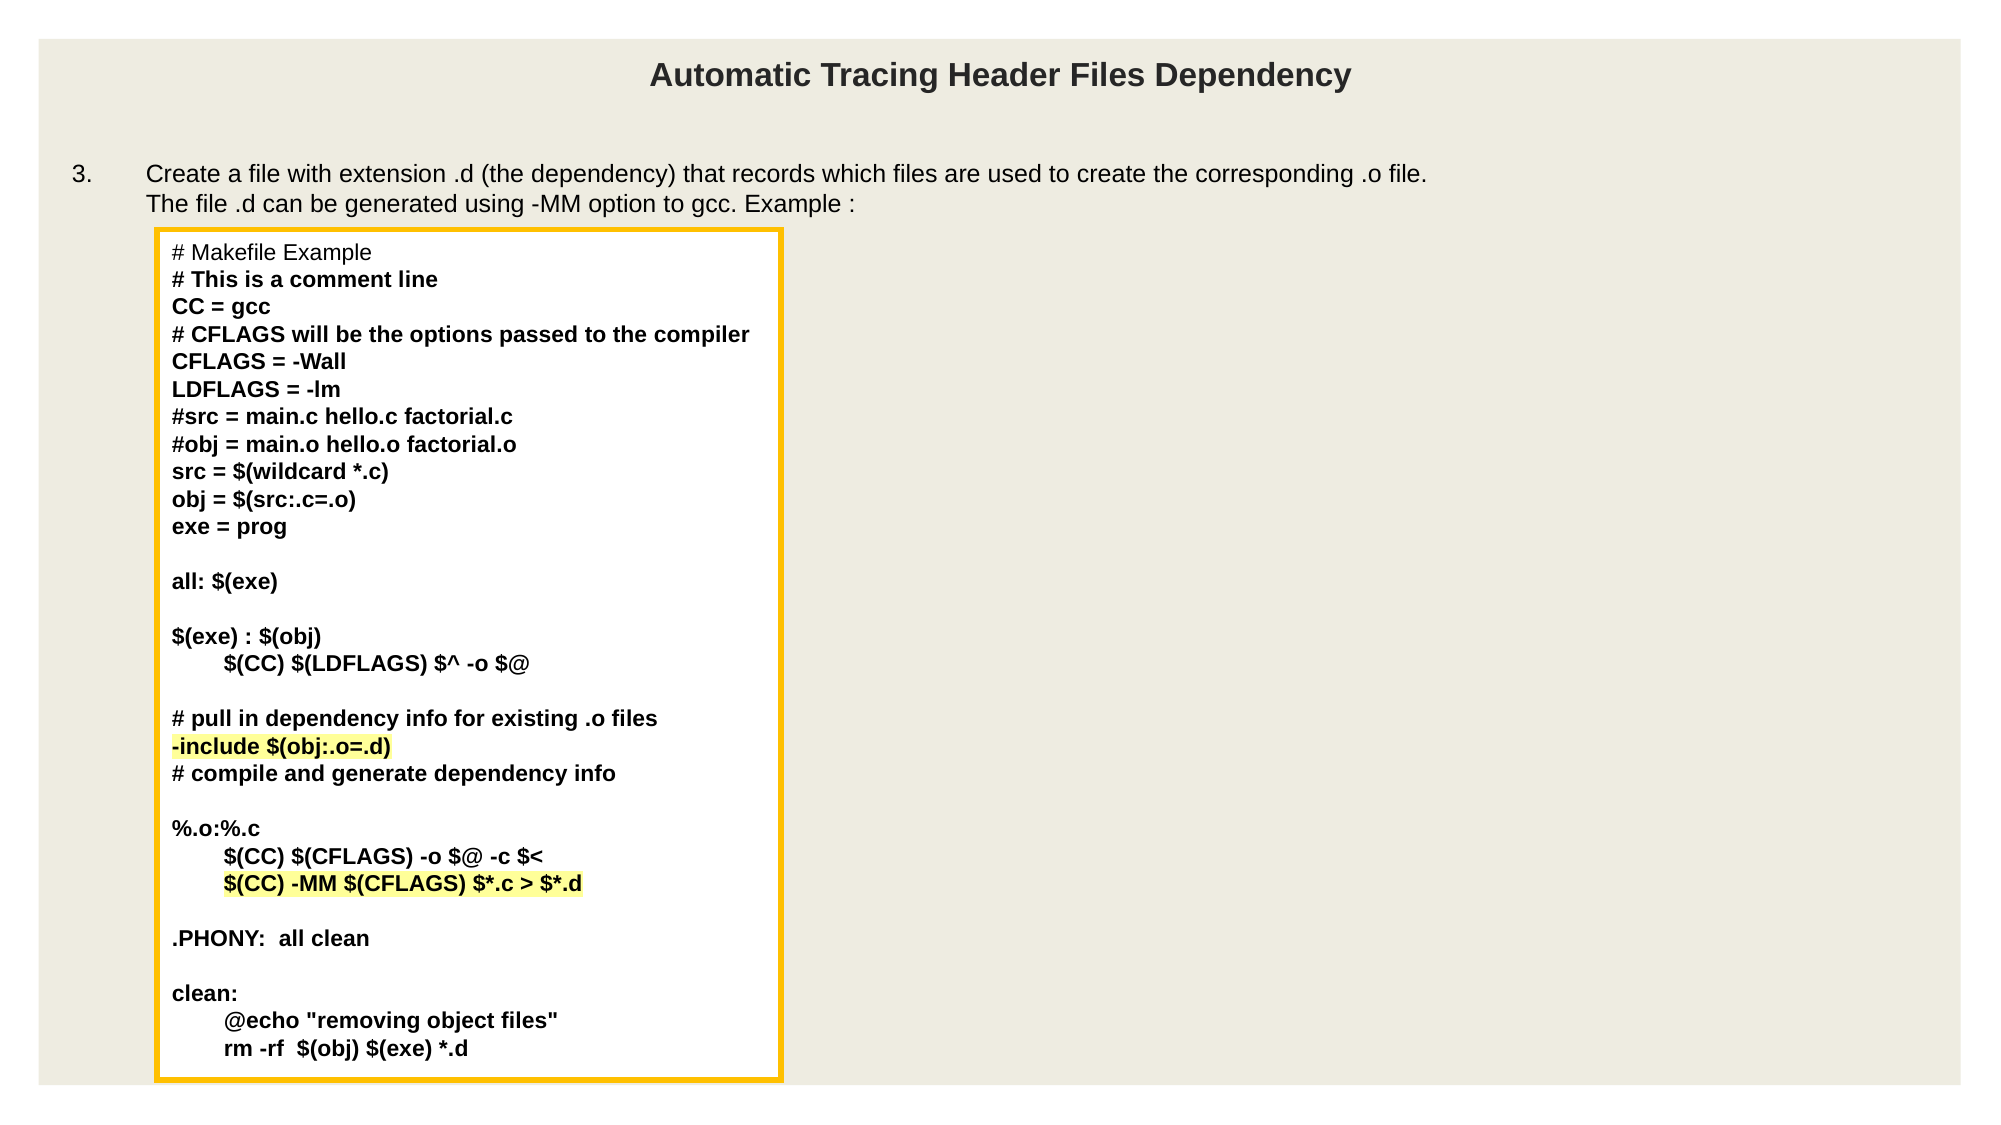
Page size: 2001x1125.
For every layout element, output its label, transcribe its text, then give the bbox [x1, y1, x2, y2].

text_box 3. Create a file with extension .d (the dependency) that records which files are used to create the corresponding .o file. The file .d can be generated using -MM option to gcc. Example : [57, 120, 1944, 1087]
text_box Automatic Tracing Header Files Dependency [39, 39, 1963, 106]
text_box # Makefile Example # This is a comment line CC = gcc # CFLAGS will be the options passed to the compiler CFLAGS = -Wall LDFLAGS = -lm #src = main.c hello.c factorial.c #obj = main.o hello.o factorial.o src = $(wildcard *.c) obj = $(src:.c=.o) exe = prog all: $(exe) $(exe) : $(obj) $(CC) $(LDFLAGS) $^ -o $@ # pull in dependency info for existing .o files -include $(obj:.o=.d) # compile and generate dependency info %.o:%.c $(CC) $(CFLAGS) -o $@ -c $< $(CC) -MM $(CFLAGS) $*.c > $*.d .PHONY: all clean clean: @echo "removing object files" rm -rf $(obj) $(exe) *.d [157, 229, 782, 1081]
